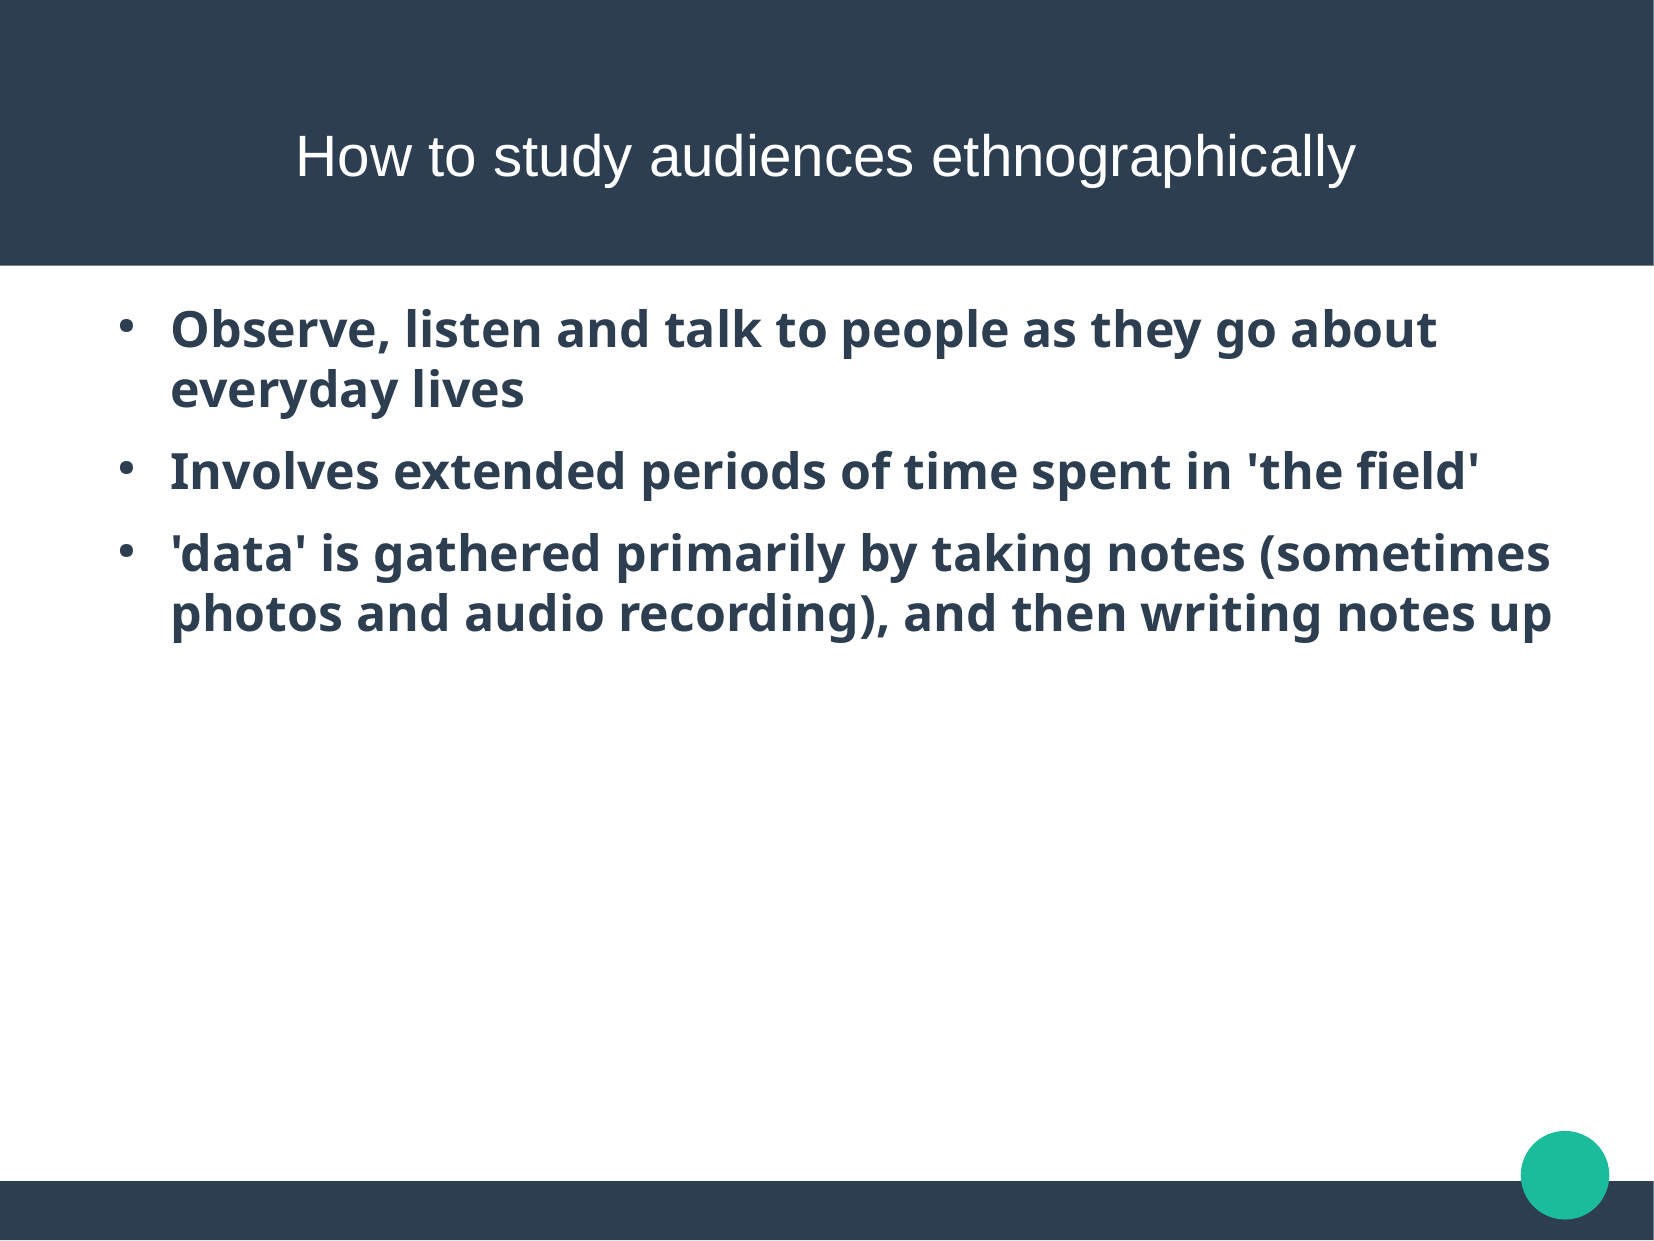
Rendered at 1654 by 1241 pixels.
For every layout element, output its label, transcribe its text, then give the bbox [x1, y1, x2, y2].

title How to study audiences ethnographically [82, 49, 1571, 257]
list Observe, listen and talk to people as they go about everyday lives Involves extended periods of time spent in 'the field' 'data' is gathered primarily by taking notes (sometimes photos and audio recording), and then writing notes up [82, 290, 1571, 1010]
